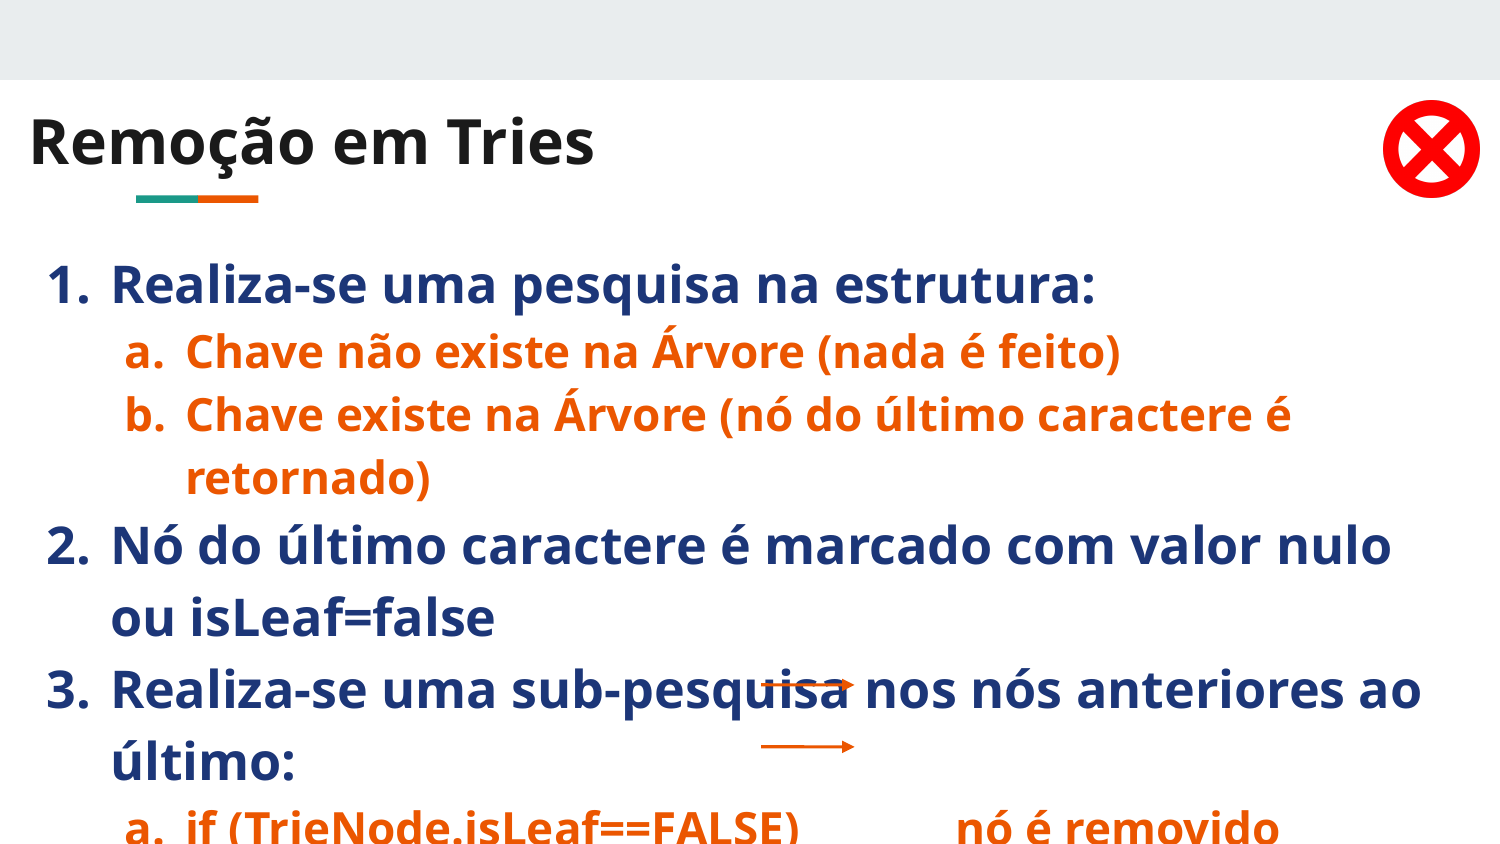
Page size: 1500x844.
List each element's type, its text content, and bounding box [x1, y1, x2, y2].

list Realiza-se uma pesquisa na estrutura: Chave não existe na Árvore (nada é feito) Chave existe na Árvore (nó do último caractere é retornado) Nó do último caractere é marcado com valor nulo ou isLeaf=false Realiza-se uma sub-pesquisa nos nós anteriores ao último: if (TrieNode.isLeaf==FALSE) nó é removido if (TrieNode.isLeaf==TRUE) nó é mantido [19, 227, 1480, 798]
title Remoção em Tries [13, 86, 1487, 212]
picture [1383, 100, 1480, 198]
